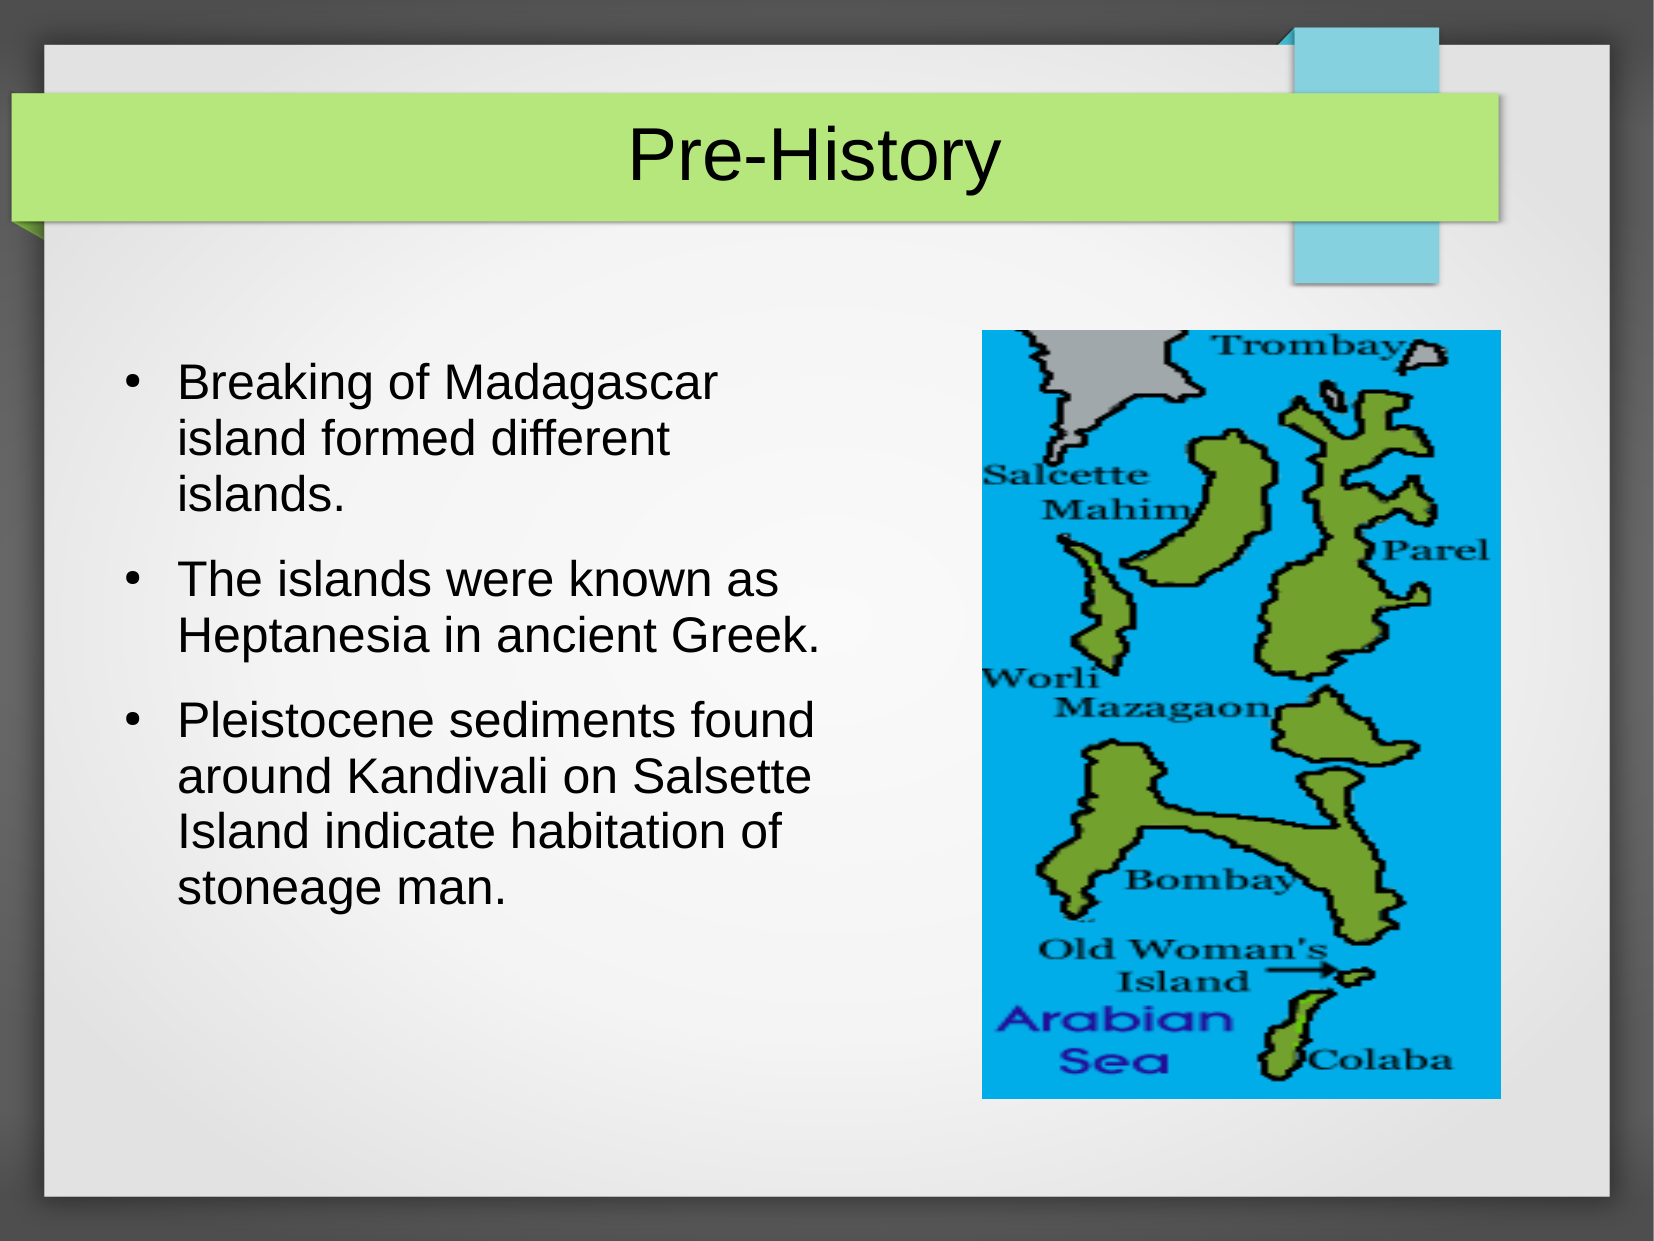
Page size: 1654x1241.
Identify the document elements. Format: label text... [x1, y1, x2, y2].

title Pre-History [70, 100, 1560, 209]
picture [0, 0, 1654, 1241]
list Breaking of Madagascar island formed different islands. The islands were known as Heptanesia in ancient Greek. Pleistocene sediments found around Kandivali on Salsette Island indicate habitation of stoneage man. [106, 354, 839, 1074]
